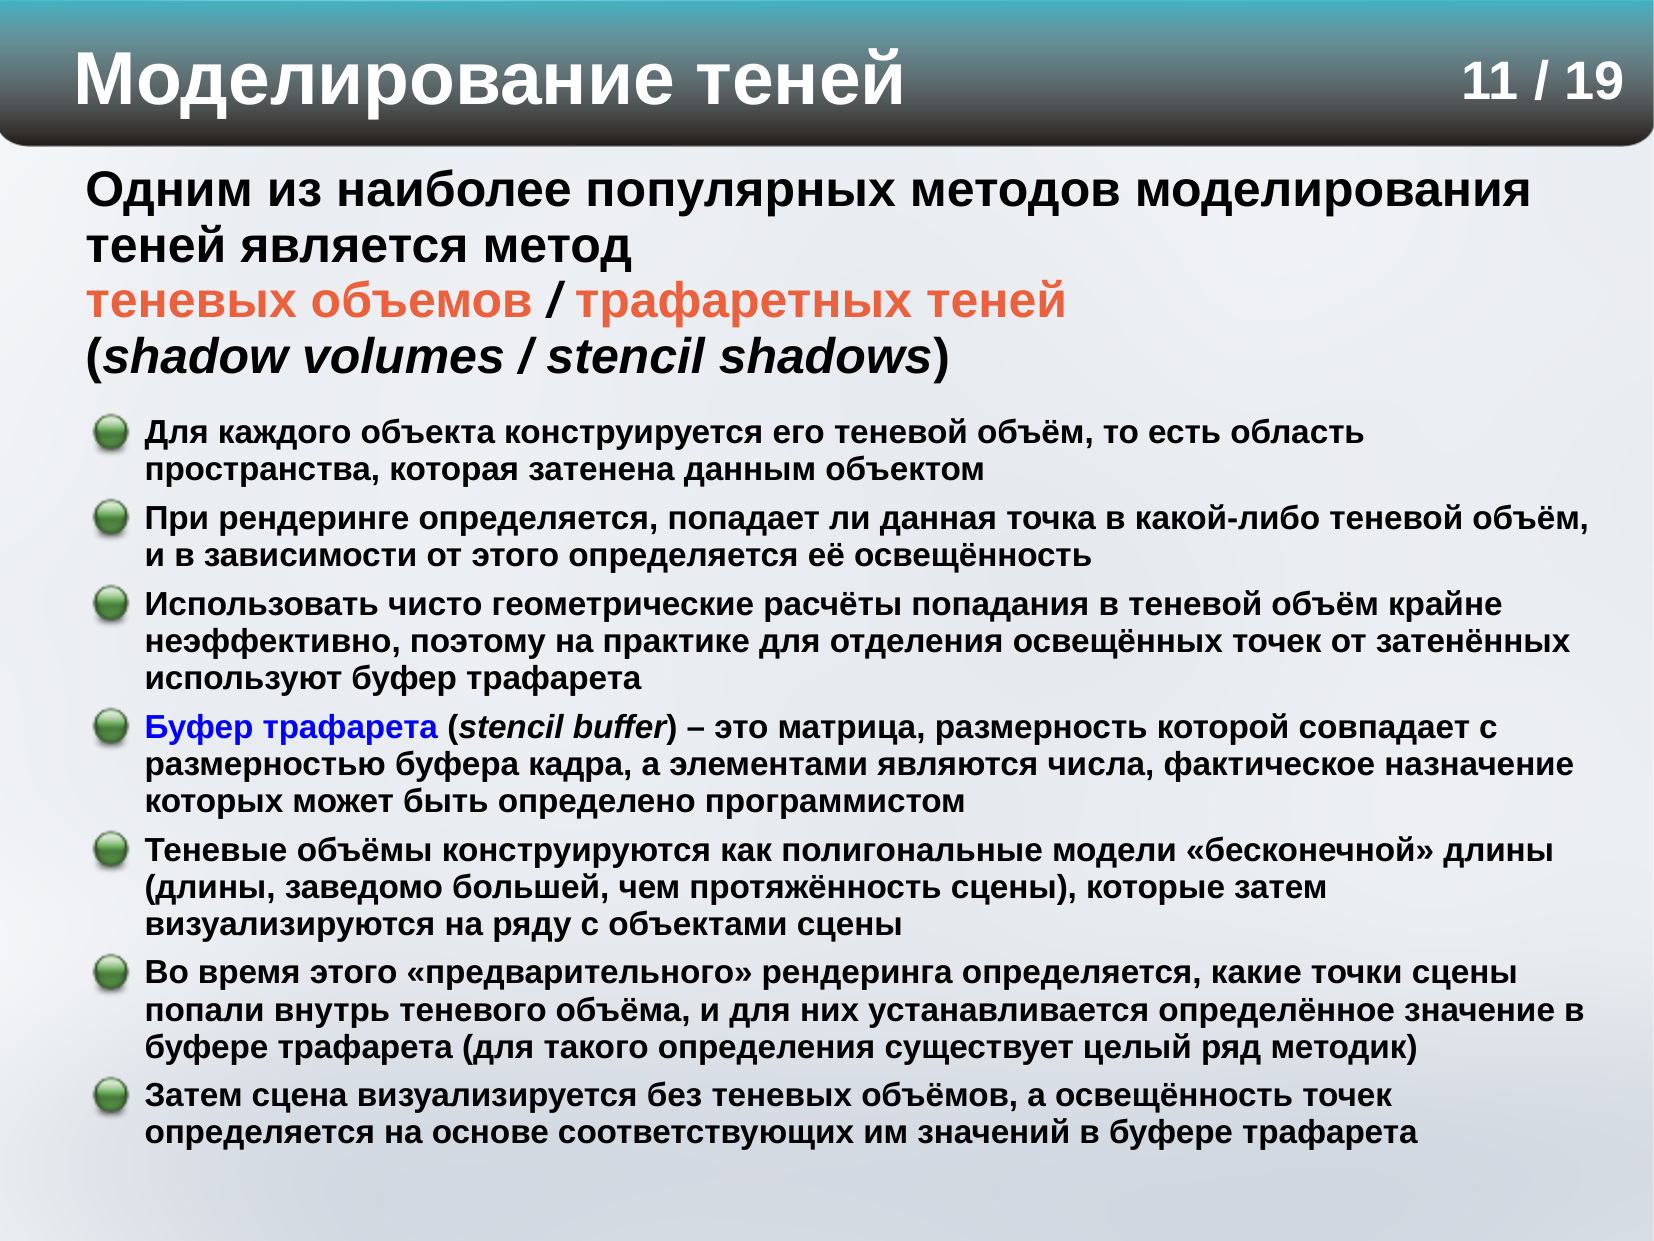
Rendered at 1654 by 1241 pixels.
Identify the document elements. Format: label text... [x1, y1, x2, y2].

text_box Моделирование теней [59, 29, 1300, 129]
text_box Одним из наиболее популярных методов моделирования теней является метод теневых объемов / трафаретных теней (shadow volumes / stencil shadows) Для каждого объекта конструируется его теневой объём, то есть область пространства, которая затенена данным объектом При рендеринге определяется, попадает ли данная точка в какой-либо теневой объём, и в зависимости от этого определяется её освещённость Использовать чисто геометрические расчёты попадания в теневой объём крайне неэффективно, поэтому на практике для отделения освещённых точек от затенённых используют буфер трафарета Буфер трафарета (stencil buffer) – это матрица, размерность которой совпадает с размерностью буфера кадра, а элементами являются числа, фактическое назначение которых может быть определено программистом Теневые объёмы конструируются как полигональные модели «бесконечной» длины (длины, заведомо большей, чем протяжённость сцены), которые затем визуализируются на ряду с объектами сцены Во время этого «предварительного» рендеринга определяется, какие точки сцены попали внутрь теневого объёма, и для них устанавливается определённое значение в буфере трафарета (для такого определения существует целый ряд методик) Затем сцена визуализируется без теневых объёмов, а освещённость точек определяется на основе соответствующих им значений в буфере трафарета [70, 153, 1625, 1159]
text_box <номер> / 19 [1446, 42, 1654, 179]
picture [0, 0, 1654, 1241]
